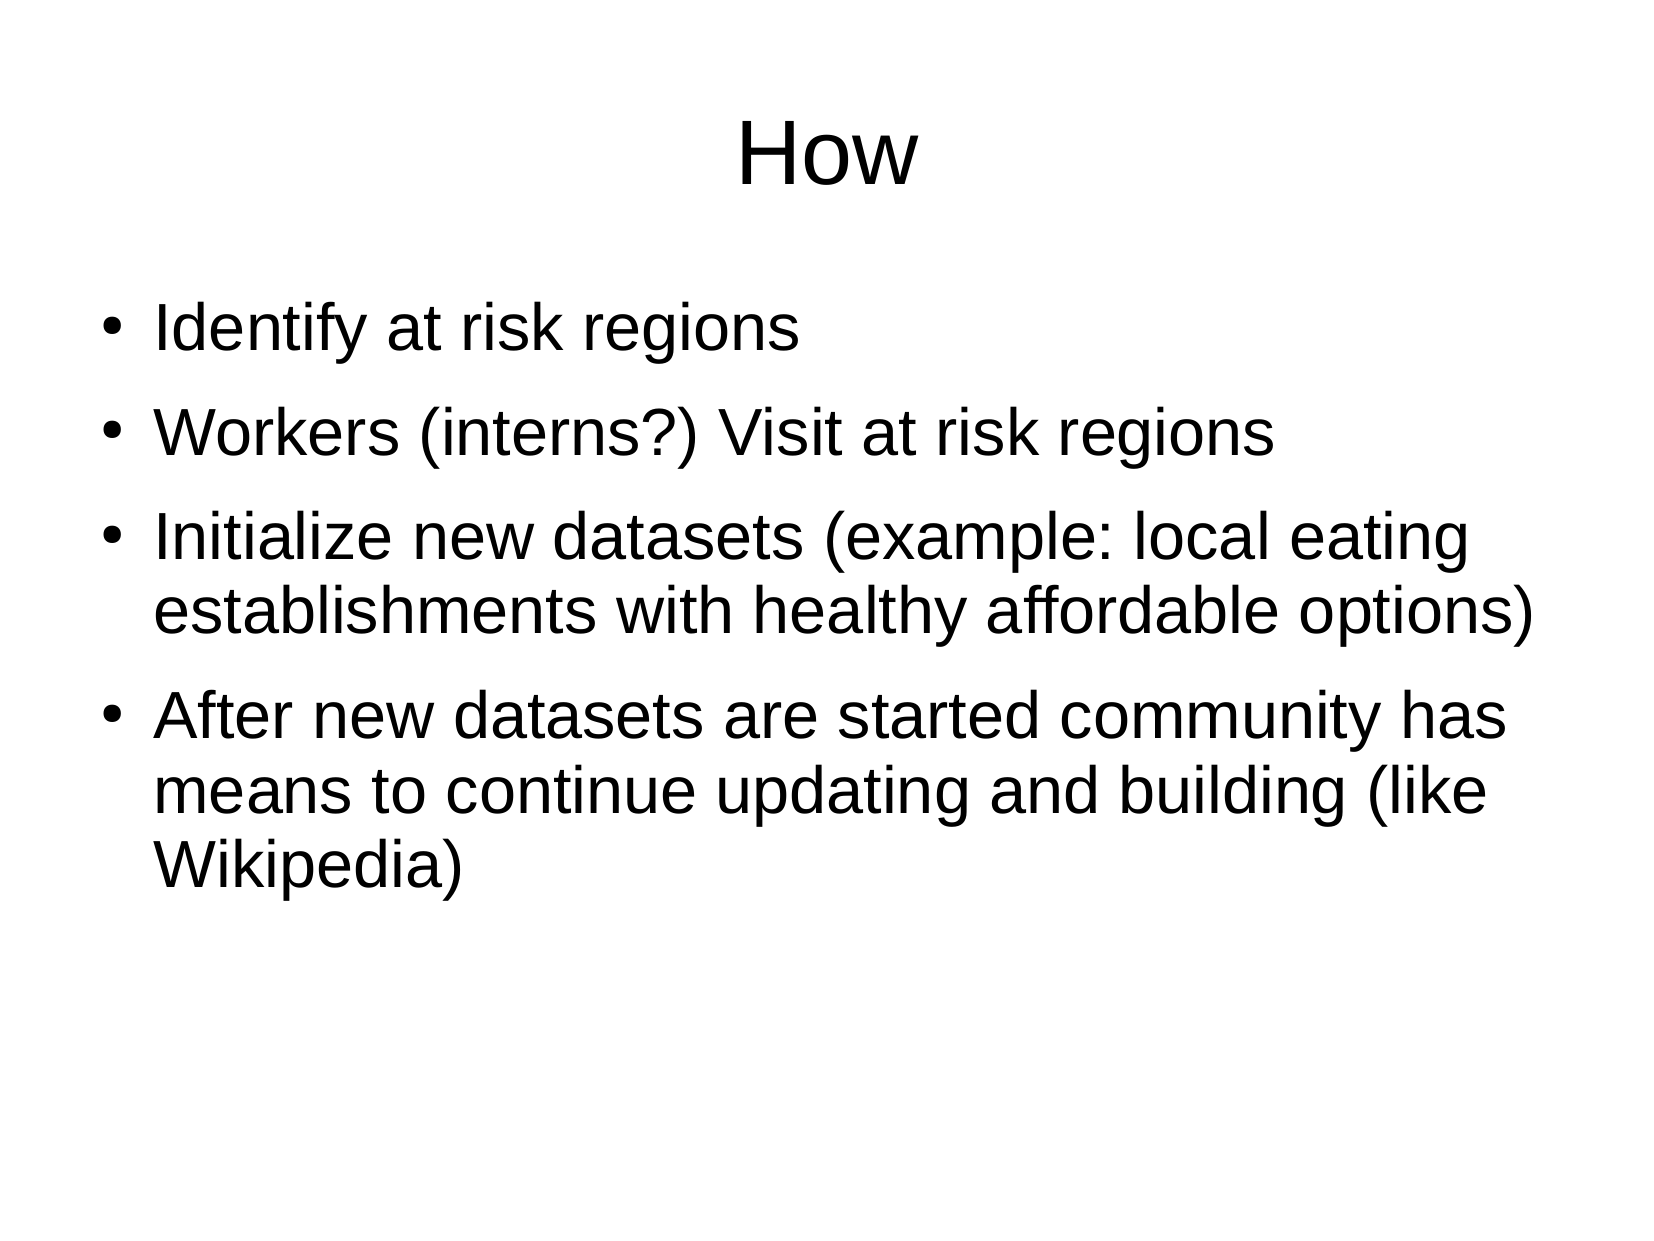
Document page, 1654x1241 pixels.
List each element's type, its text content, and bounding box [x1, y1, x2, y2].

list Identify at risk regions Workers (interns?) Visit at risk regions Initialize new datasets (example: local eating establishments with healthy affordable options) After new datasets are started community has means to continue updating and building (like Wikipedia) [82, 290, 1538, 1010]
title How [82, 49, 1571, 257]
